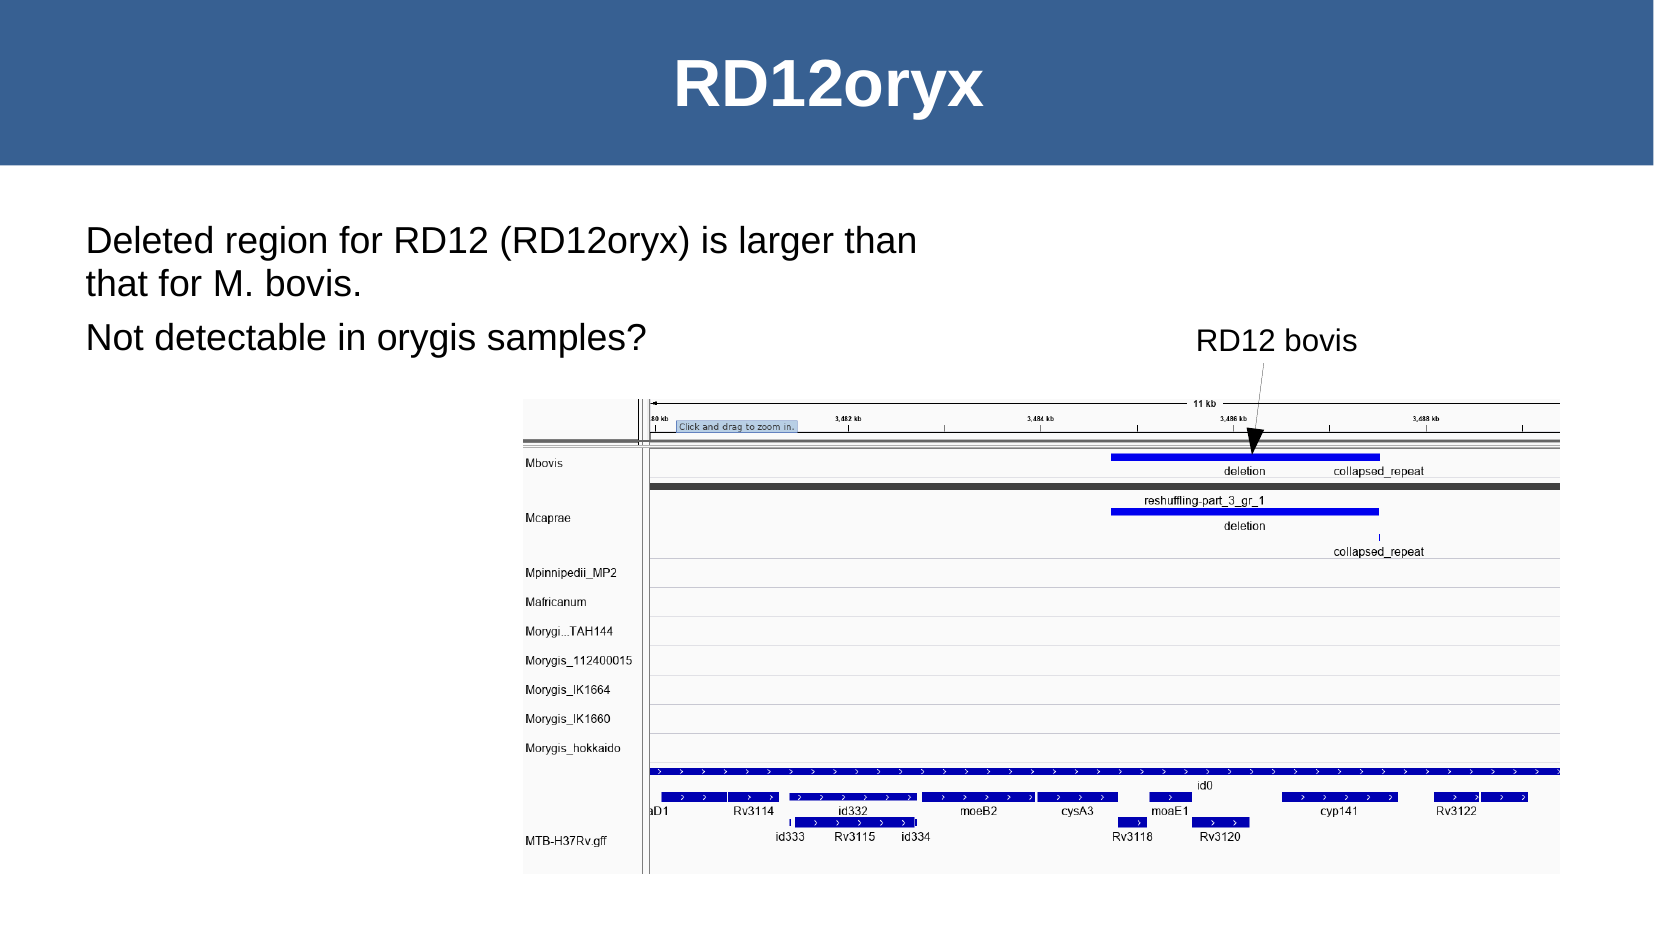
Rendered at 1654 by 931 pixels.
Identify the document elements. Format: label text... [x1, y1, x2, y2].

picture [523, 399, 1560, 875]
text_box Deleted region for RD12 (RD12oryx) is larger than that for M. bovis. Not detectable in orygis samples? [70, 212, 969, 402]
text_box RD12oryx [0, 0, 1654, 166]
text_box RD12 bovis [1181, 316, 1386, 367]
